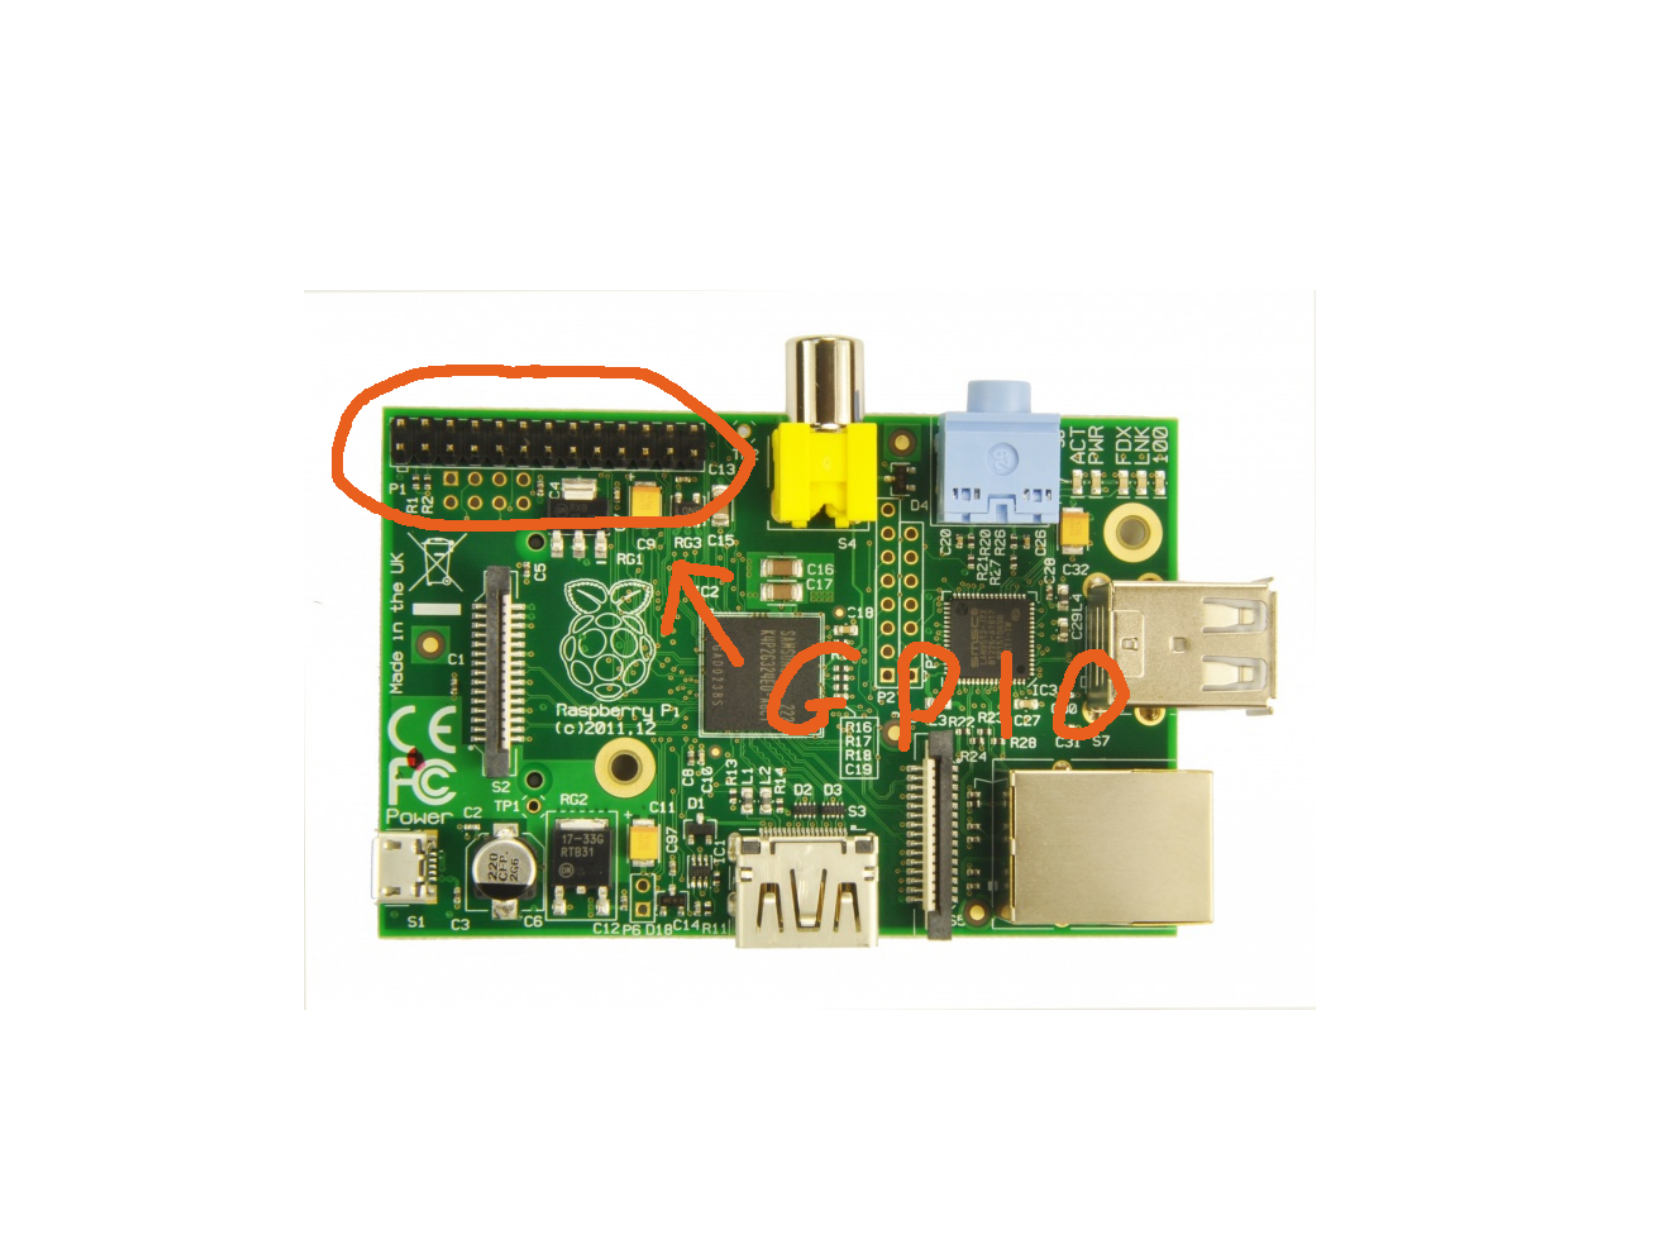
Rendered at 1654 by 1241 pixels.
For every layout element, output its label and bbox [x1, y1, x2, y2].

picture [304, 290, 1316, 1010]
